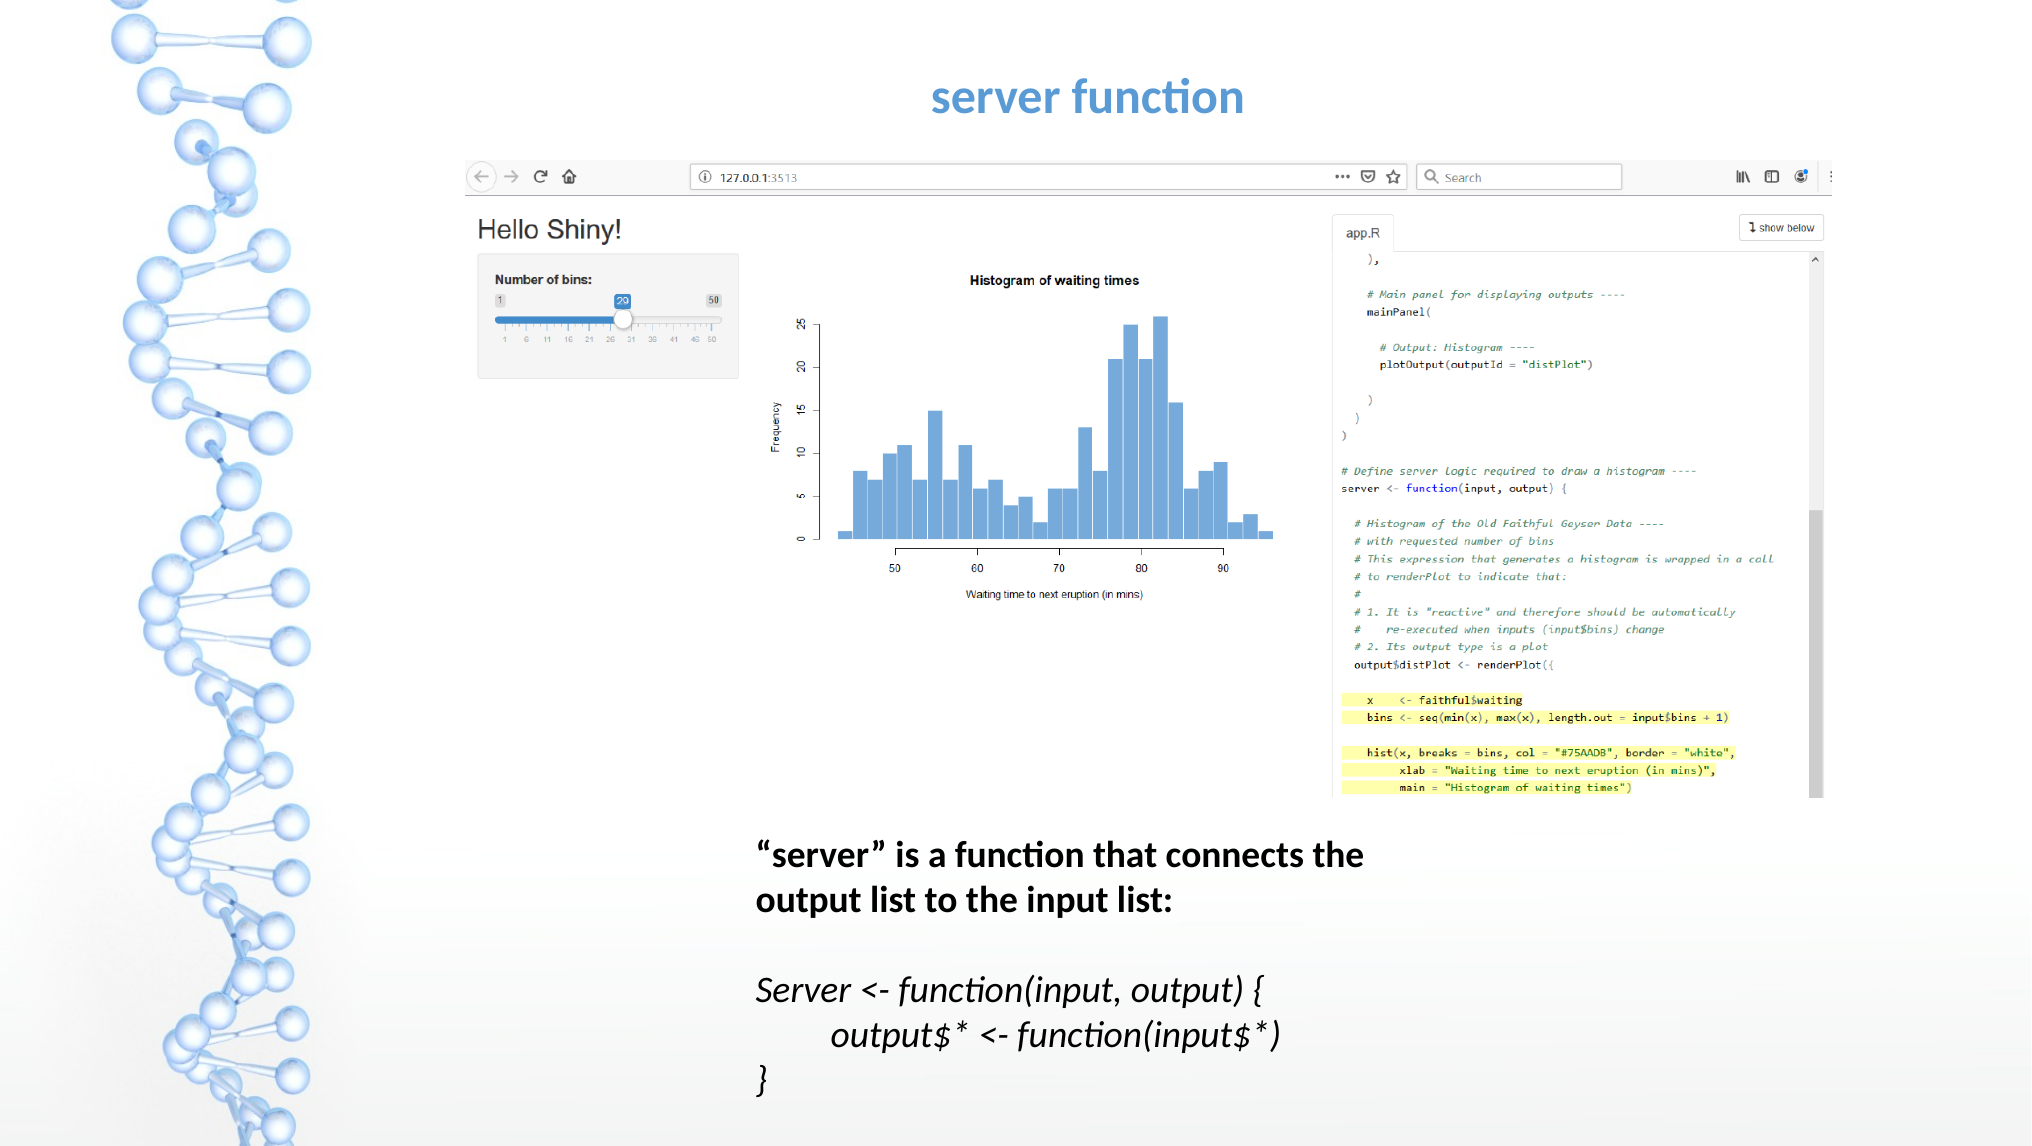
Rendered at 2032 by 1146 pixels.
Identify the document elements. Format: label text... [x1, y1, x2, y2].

text_box server function [915, 55, 1329, 132]
picture [465, 160, 1832, 798]
text_box “server” is a function that connects the output list to the input list: Server <- function(input, output) { output$* <- function(input$*) } [740, 822, 1479, 1111]
